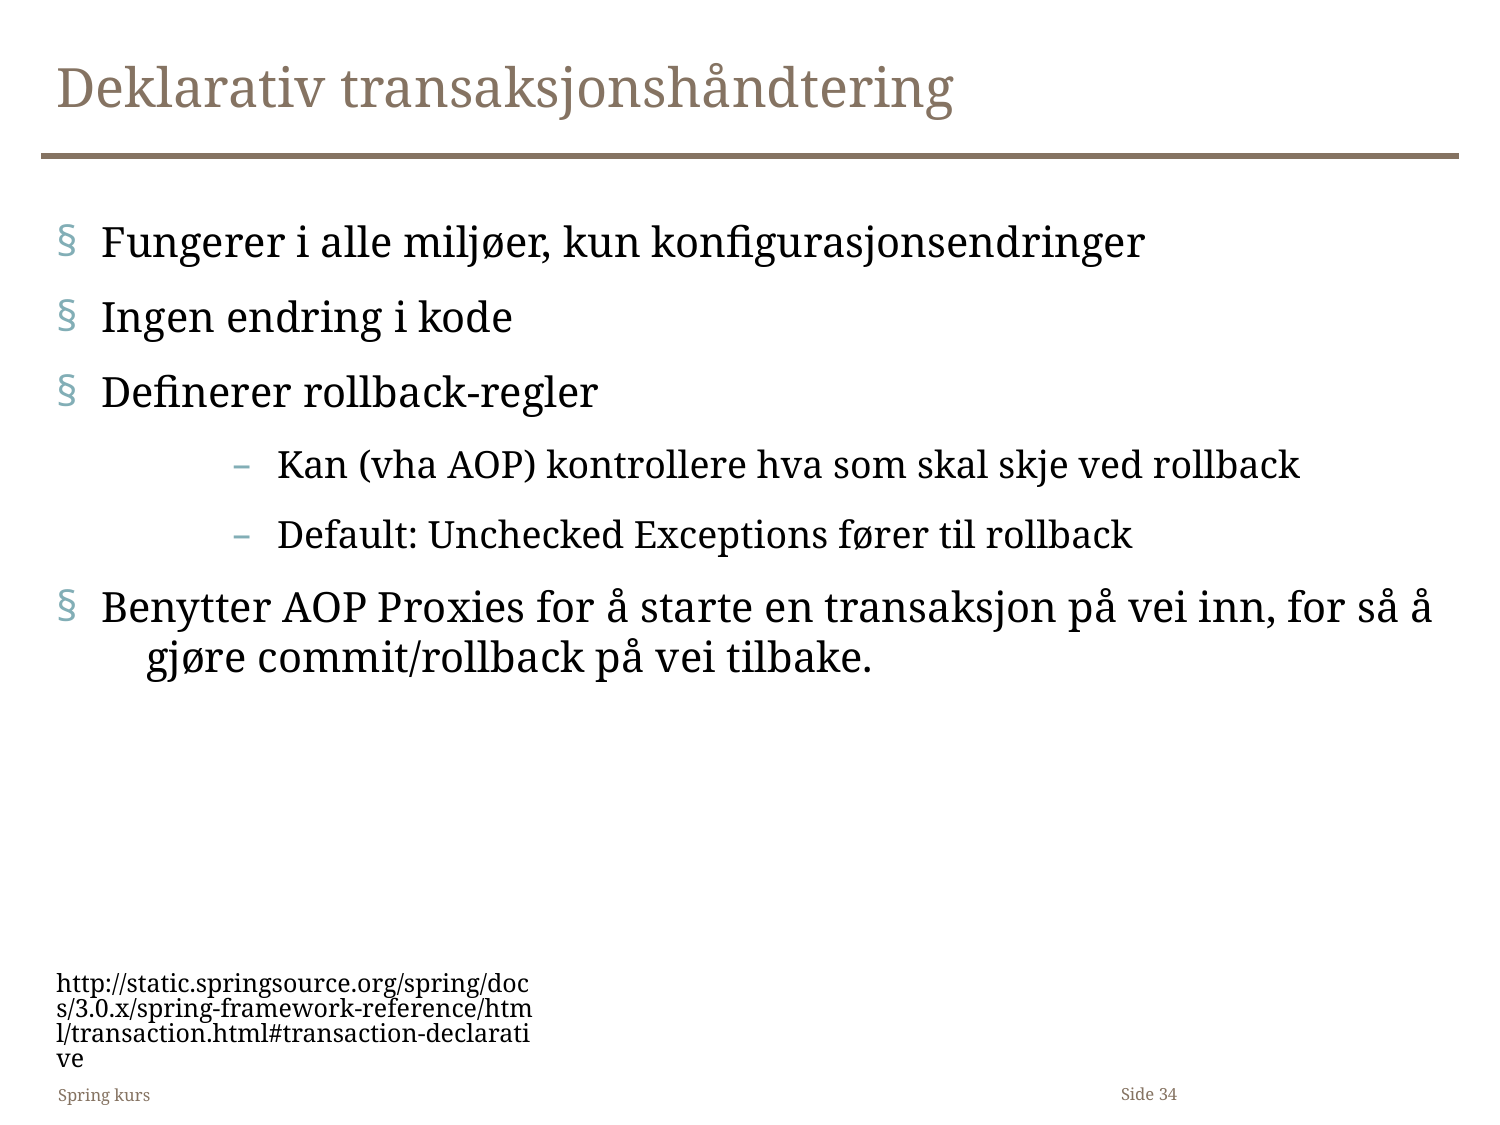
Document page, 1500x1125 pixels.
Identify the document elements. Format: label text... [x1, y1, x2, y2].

text_box Spring kurs [43, 1065, 751, 1125]
text_box Side <number> [1105, 1065, 1457, 1125]
text_box http://static.springsource.org/spring/docs/3.0.x/spring-framework-reference/html/transaction.html#transaction-declarative [41, 960, 550, 1006]
title Deklarativ transaksjonshåndtering [40, 27, 1459, 146]
list Fungerer i alle miljøer, kun konfigurasjonsendringer Ingen endring i kode Definerer rollback-regler Kan (vha AOP) kontrollere hva som skal skje ved rollback Default: Unchecked Exceptions fører til rollback Benytter AOP Proxies for å starte en transaksjon på vei inn, for så å gjøre commit/rollback på vei tilbake. [41, 208, 1455, 1005]
